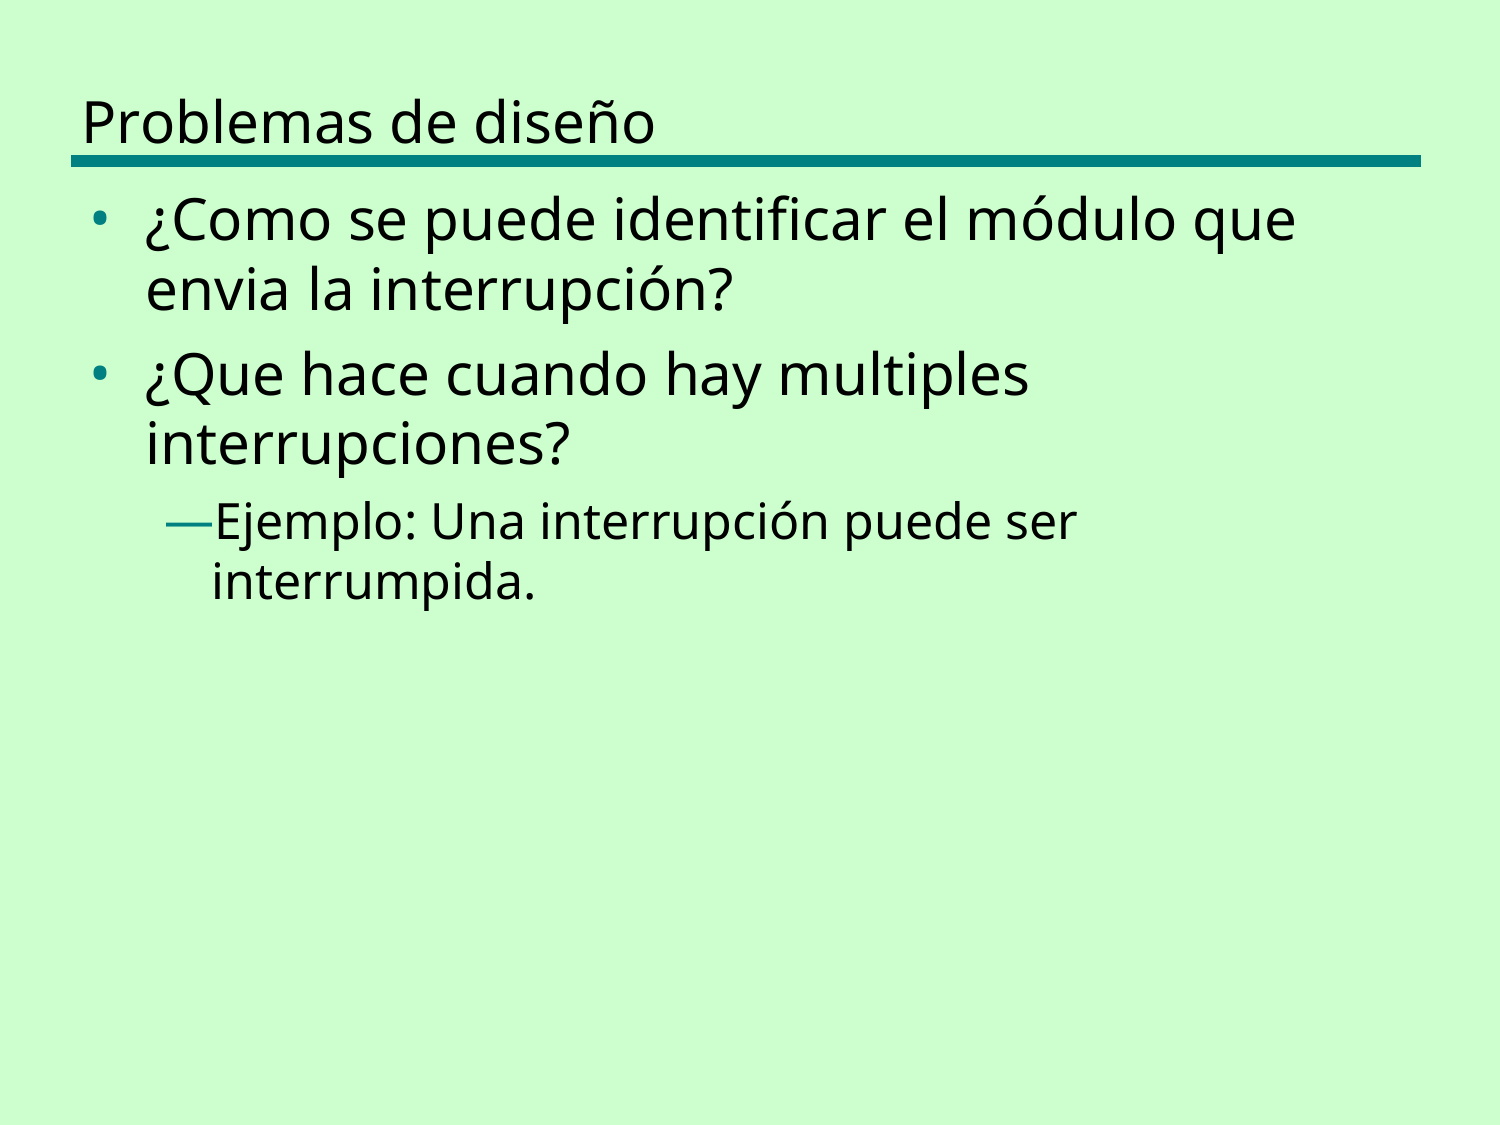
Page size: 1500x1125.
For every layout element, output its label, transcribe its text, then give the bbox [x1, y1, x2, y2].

list ¿Como se puede identificar el módulo que envia la interrupción? ¿Que hace cuando hay multiples interrupciones? Ejemplo: Una interrupción puede ser interrumpida. [74, 174, 1417, 1101]
title Problemas de diseño [66, 24, 1413, 163]
